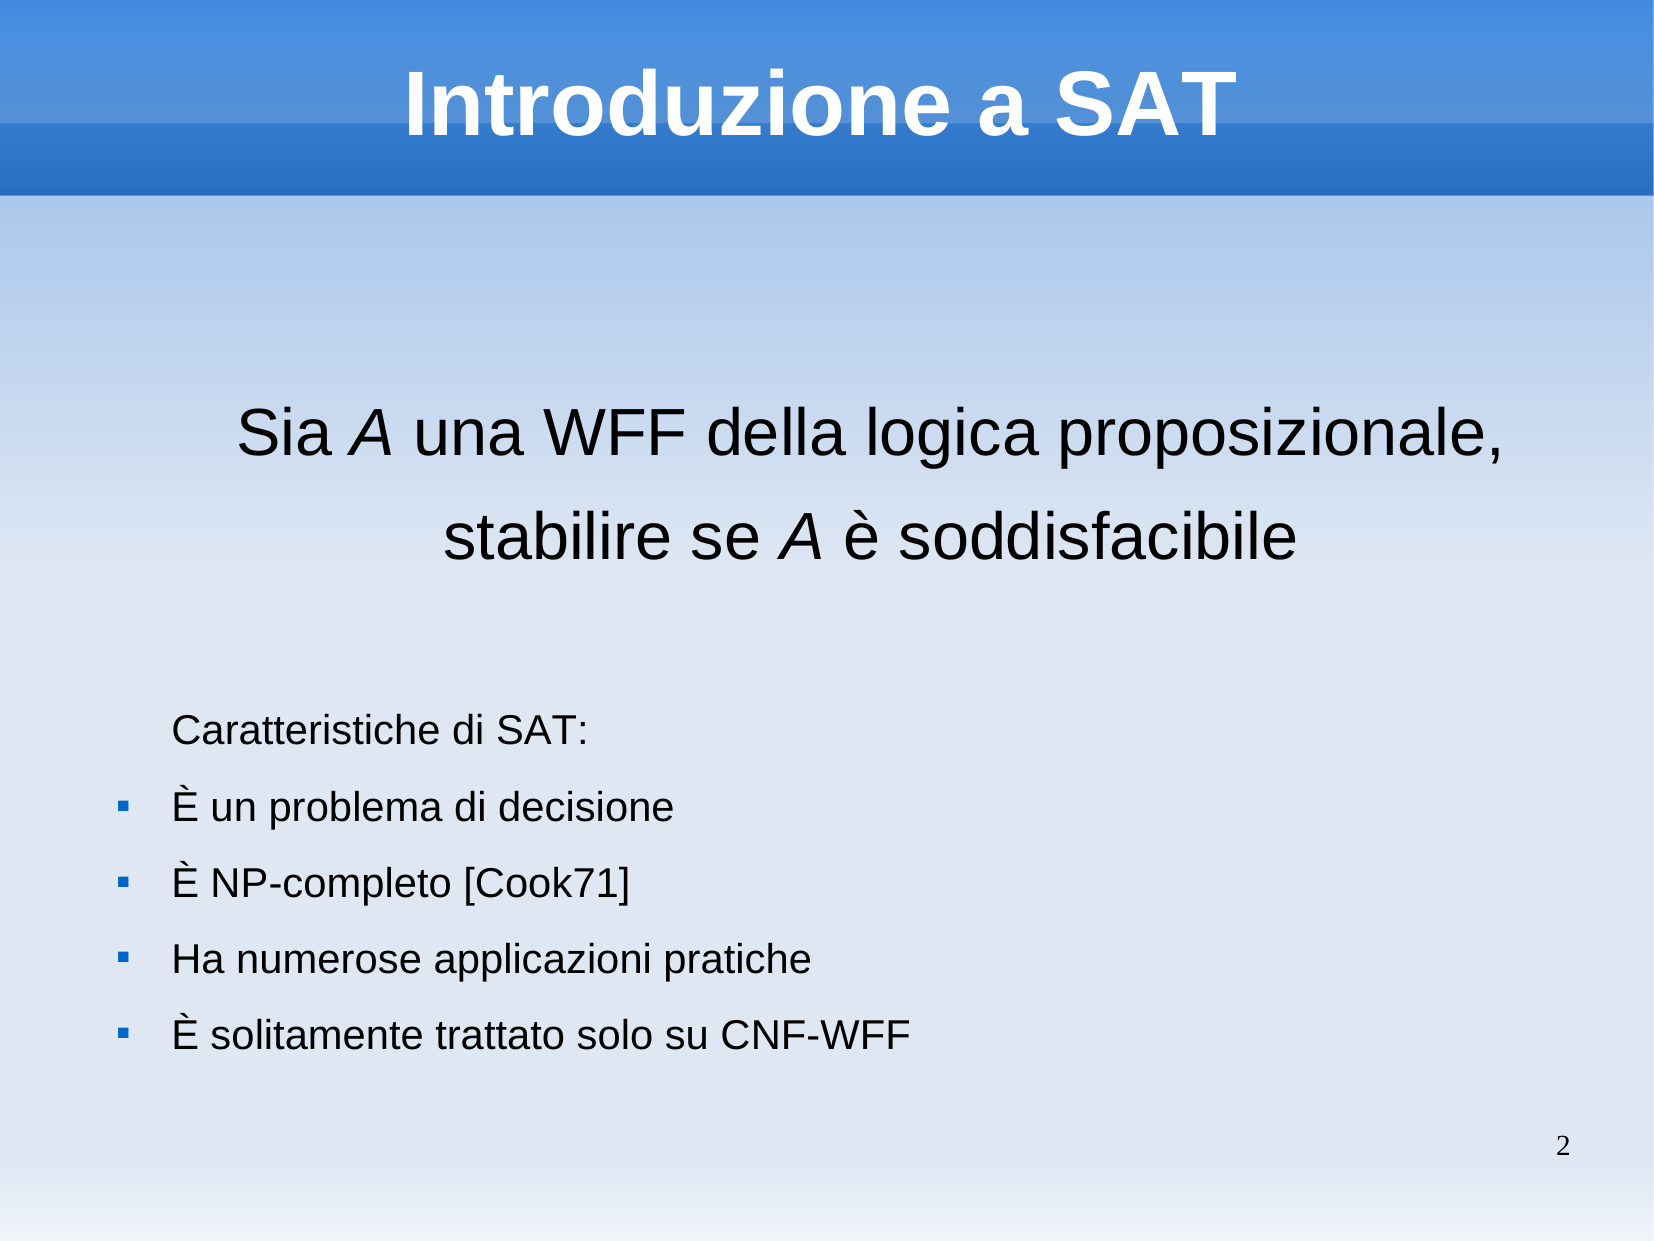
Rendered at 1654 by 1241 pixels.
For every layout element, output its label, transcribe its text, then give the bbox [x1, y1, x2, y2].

title Introduzione a SAT [76, 0, 1565, 208]
picture [0, 0, 1654, 1241]
list Sia A una WFF della logica proposizionale, stabilire se A è soddisfacibile Caratteristiche di SAT: È un problema di decisione È NP-completo [Cook71] Ha numerose applicazioni pratiche È solitamente trattato solo su CNF-WFF [82, 290, 1571, 1109]
